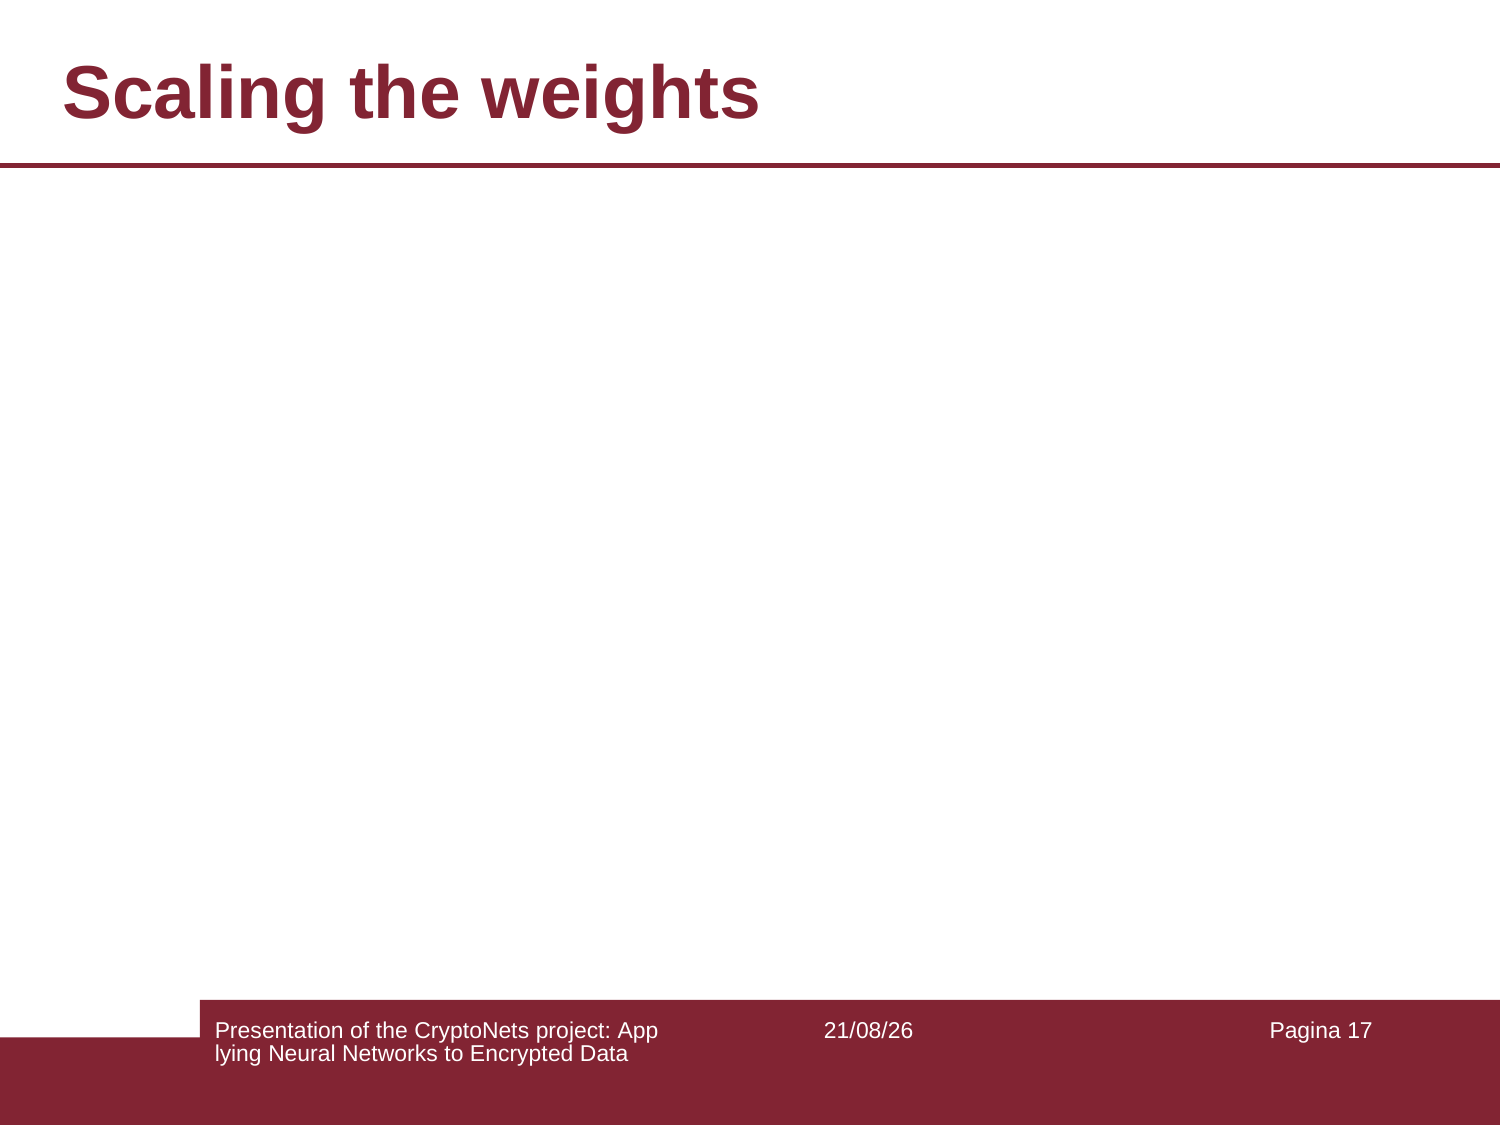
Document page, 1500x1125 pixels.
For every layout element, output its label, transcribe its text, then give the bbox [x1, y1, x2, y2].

title Scaling the weights [47, 35, 1382, 163]
